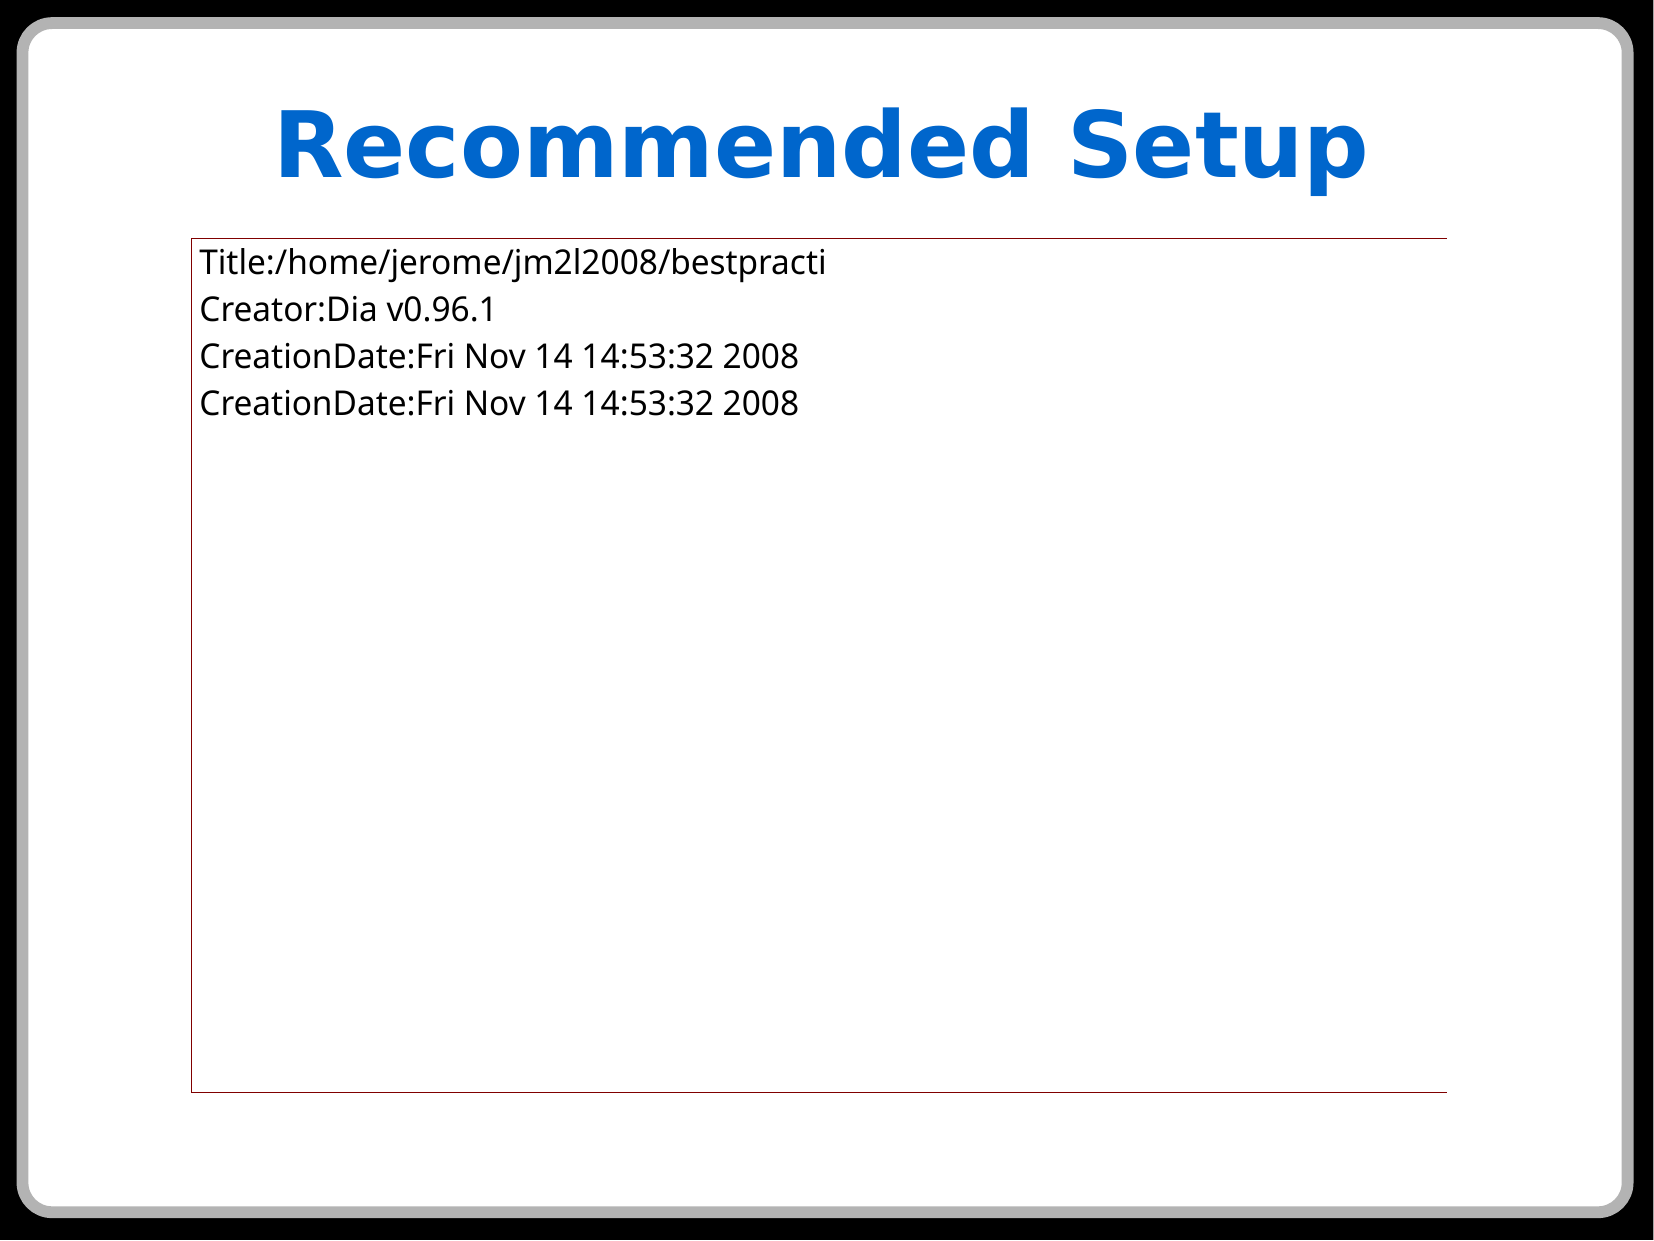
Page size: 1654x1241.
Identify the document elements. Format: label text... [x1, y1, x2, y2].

picture [188, 236, 1447, 1093]
title Recommended Setup [67, 91, 1577, 199]
